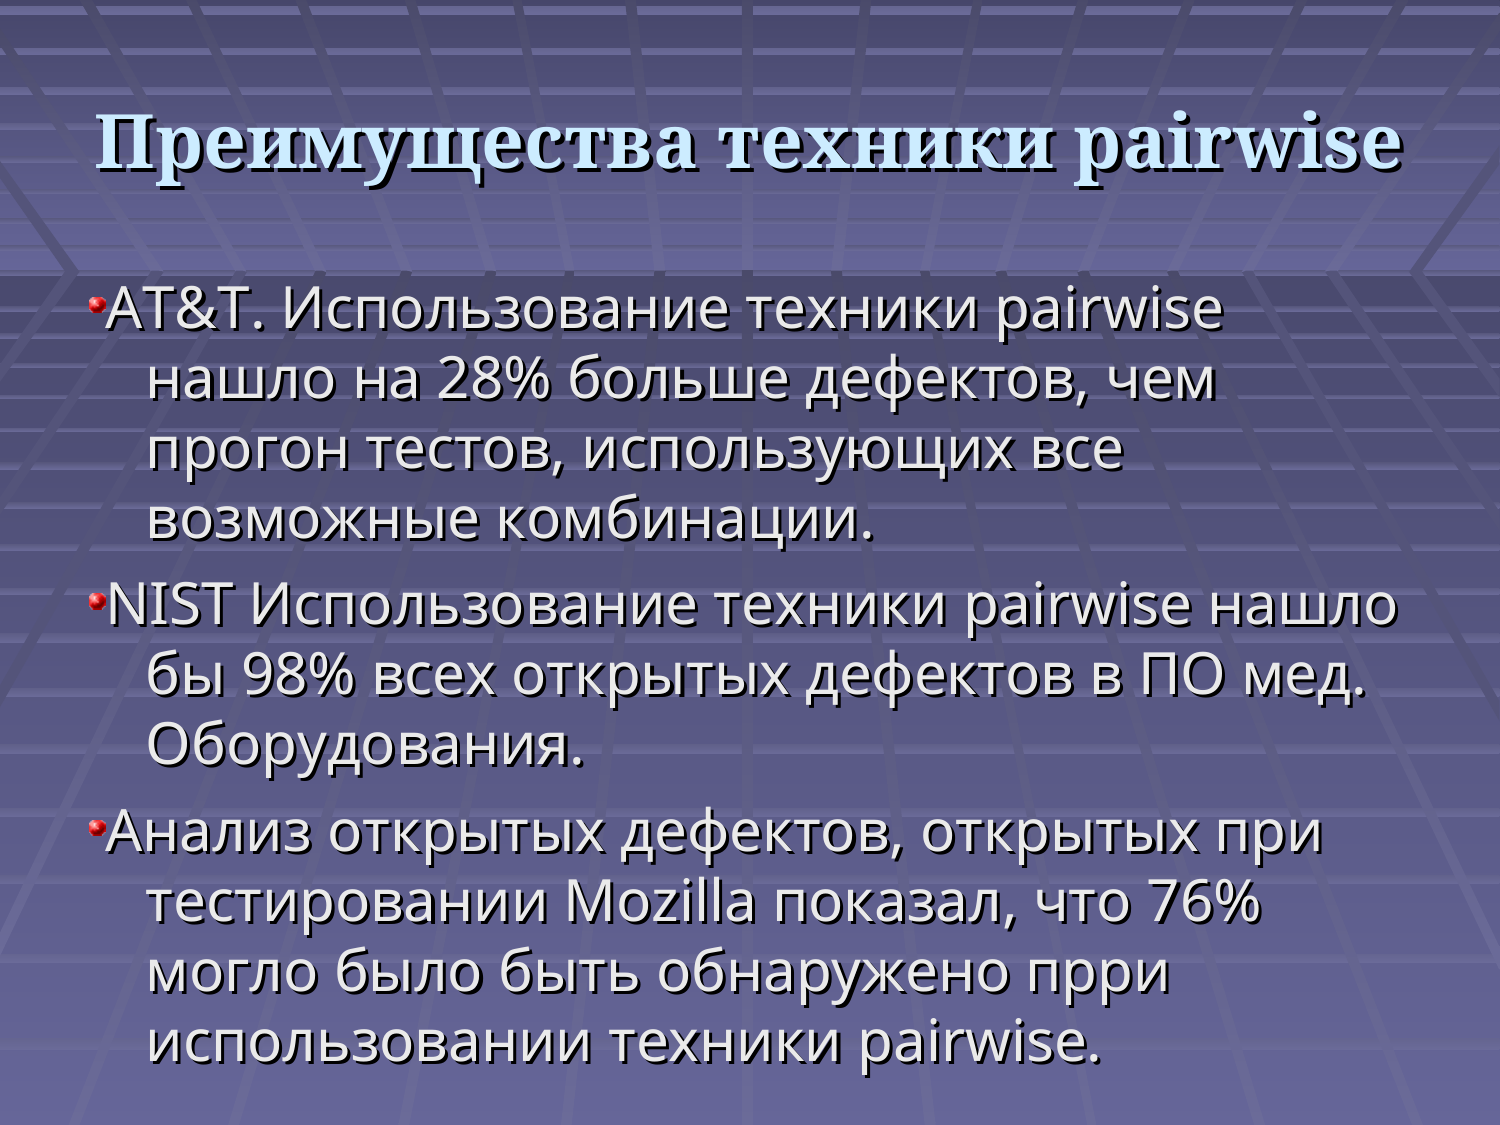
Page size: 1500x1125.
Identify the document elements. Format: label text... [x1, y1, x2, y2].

title Преимущества техники pairwise [74, 20, 1424, 257]
list AT&T. Использование техники pairwise нашло на 28% больше дефектов, чем прогон тестов, использующих все возможные комбинации. NIST Использование техники pairwise нашло бы 98% всех открытых дефектов в ПО мед. Оборудования. Анализ открытых дефектов, открытых при тестировании Mozilla показал, что 76% могло было быть обнаружено прри использовании техники pairwise. [74, 262, 1424, 1005]
